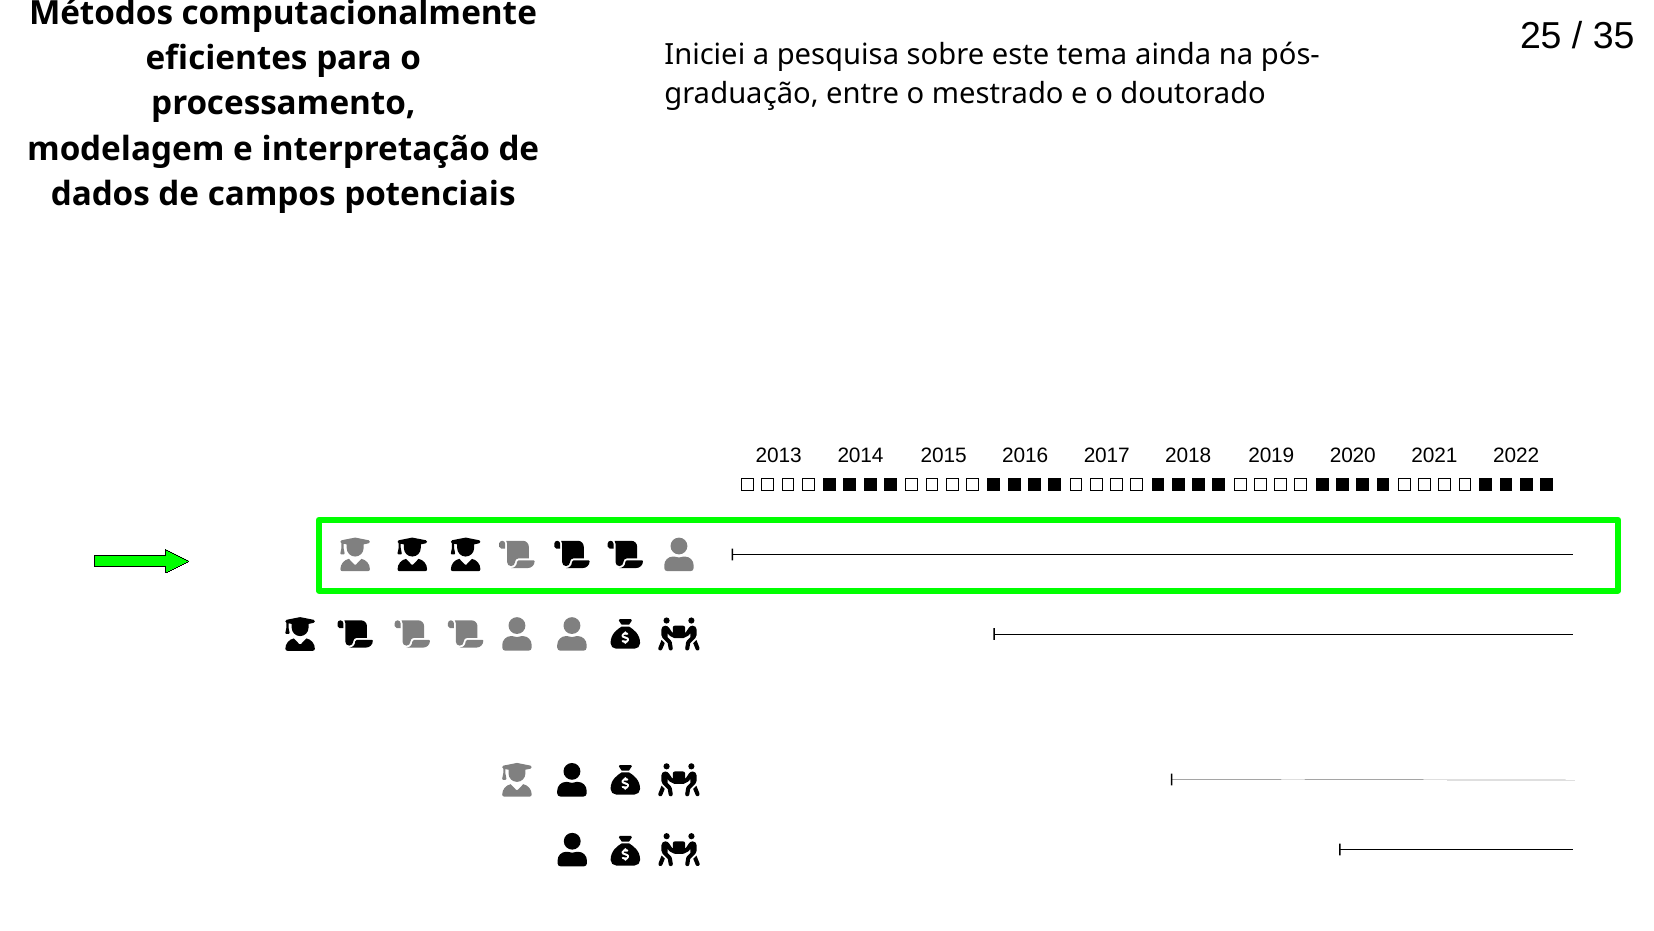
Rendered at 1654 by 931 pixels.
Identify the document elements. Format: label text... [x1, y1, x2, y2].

text_box [966, 478, 979, 491]
picture [658, 763, 700, 797]
text_box [393, 611, 432, 654]
text_box 2022 [1478, 436, 1555, 475]
picture [554, 538, 590, 571]
text_box [782, 478, 794, 491]
picture [610, 835, 641, 866]
text_box [946, 478, 959, 491]
text_box [1398, 478, 1411, 491]
text_box [1130, 478, 1143, 491]
text_box [1459, 478, 1471, 491]
text_box [1028, 478, 1041, 491]
text_box 2015 [905, 436, 982, 475]
text_box 2014 [822, 436, 899, 475]
text_box [1520, 478, 1533, 491]
text_box [1152, 478, 1164, 491]
text_box [1048, 478, 1061, 491]
text_box 2018 [1150, 436, 1227, 475]
text_box Métodos computacionalmente eficientes para o processamento, modelagem e interpretação de dados de campos potenciais [11, 3, 556, 201]
text_box [1336, 478, 1349, 491]
text_box 2017 [1068, 436, 1145, 475]
text_box 2019 [1233, 436, 1310, 475]
text_box [1500, 478, 1512, 491]
text_box [1234, 478, 1247, 491]
text_box 2016 [987, 436, 1064, 475]
text_box [1356, 478, 1369, 491]
text_box [987, 478, 1000, 491]
text_box <number> / 35 [1375, 0, 1654, 71]
picture [397, 537, 428, 572]
text_box [905, 478, 918, 491]
text_box [1418, 478, 1431, 491]
text_box [497, 758, 536, 801]
text_box [1110, 478, 1123, 491]
picture [285, 617, 315, 651]
picture [658, 617, 700, 651]
text_box [446, 611, 485, 654]
text_box [333, 532, 372, 575]
text_box 2013 [740, 436, 817, 475]
text_box [1316, 478, 1329, 491]
picture [658, 833, 700, 867]
text_box 2020 [1315, 436, 1391, 475]
text_box [1090, 478, 1103, 491]
text_box [497, 611, 536, 654]
picture [557, 762, 587, 797]
text_box [1070, 478, 1082, 491]
text_box [1540, 478, 1553, 491]
text_box [1254, 478, 1267, 491]
text_box [884, 478, 897, 491]
picture [337, 618, 373, 650]
text_box [823, 478, 836, 491]
picture [610, 765, 641, 795]
text_box [94, 549, 189, 573]
text_box [1212, 478, 1225, 491]
text_box [1294, 478, 1307, 491]
text_box [1274, 478, 1287, 491]
text_box [1377, 478, 1389, 491]
picture [557, 832, 588, 867]
text_box [741, 478, 754, 491]
text_box Iniciei a pesquisa sobre este tema ainda na pós-graduação, entre o mestrado e o doutorado [649, 3, 1382, 142]
text_box [659, 534, 698, 577]
text_box [843, 478, 856, 491]
text_box [1438, 478, 1451, 491]
text_box 2021 [1396, 436, 1473, 475]
text_box [1008, 478, 1021, 491]
text_box [926, 478, 938, 491]
text_box [1192, 478, 1205, 491]
text_box [802, 478, 815, 491]
picture [450, 537, 481, 572]
text_box [1479, 478, 1492, 491]
text_box [552, 611, 591, 654]
text_box [761, 478, 774, 491]
picture [607, 538, 644, 571]
picture [610, 619, 641, 649]
text_box [499, 532, 538, 575]
text_box [1172, 478, 1185, 491]
text_box [864, 478, 877, 491]
